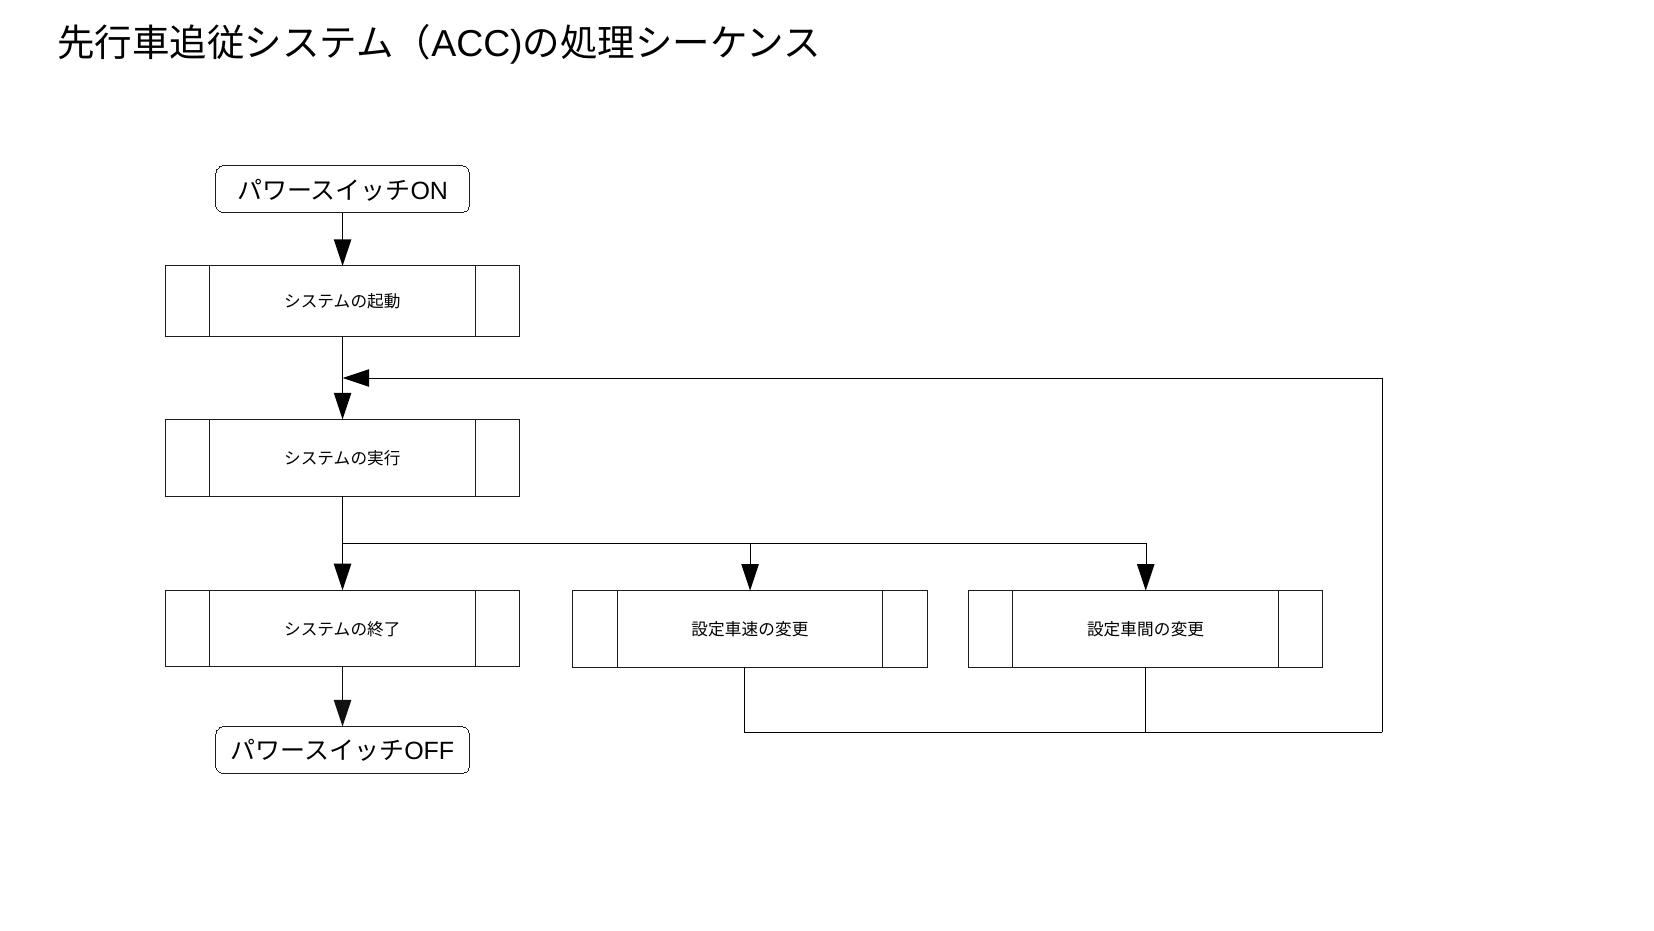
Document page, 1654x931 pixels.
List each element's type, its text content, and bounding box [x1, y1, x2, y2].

text_box 設定車速の変更 [573, 591, 927, 667]
text_box 設定車間の変更 [969, 591, 1323, 667]
text_box パワースイッチON [215, 165, 470, 213]
text_box パワースイッチOFF [215, 726, 470, 774]
text_box システムの終了 [165, 590, 520, 667]
text_box 先行車追従システム（ACC)の処理シーケンス [42, 11, 839, 69]
text_box システムの起動 [165, 266, 520, 337]
text_box システムの実行 [165, 419, 520, 496]
